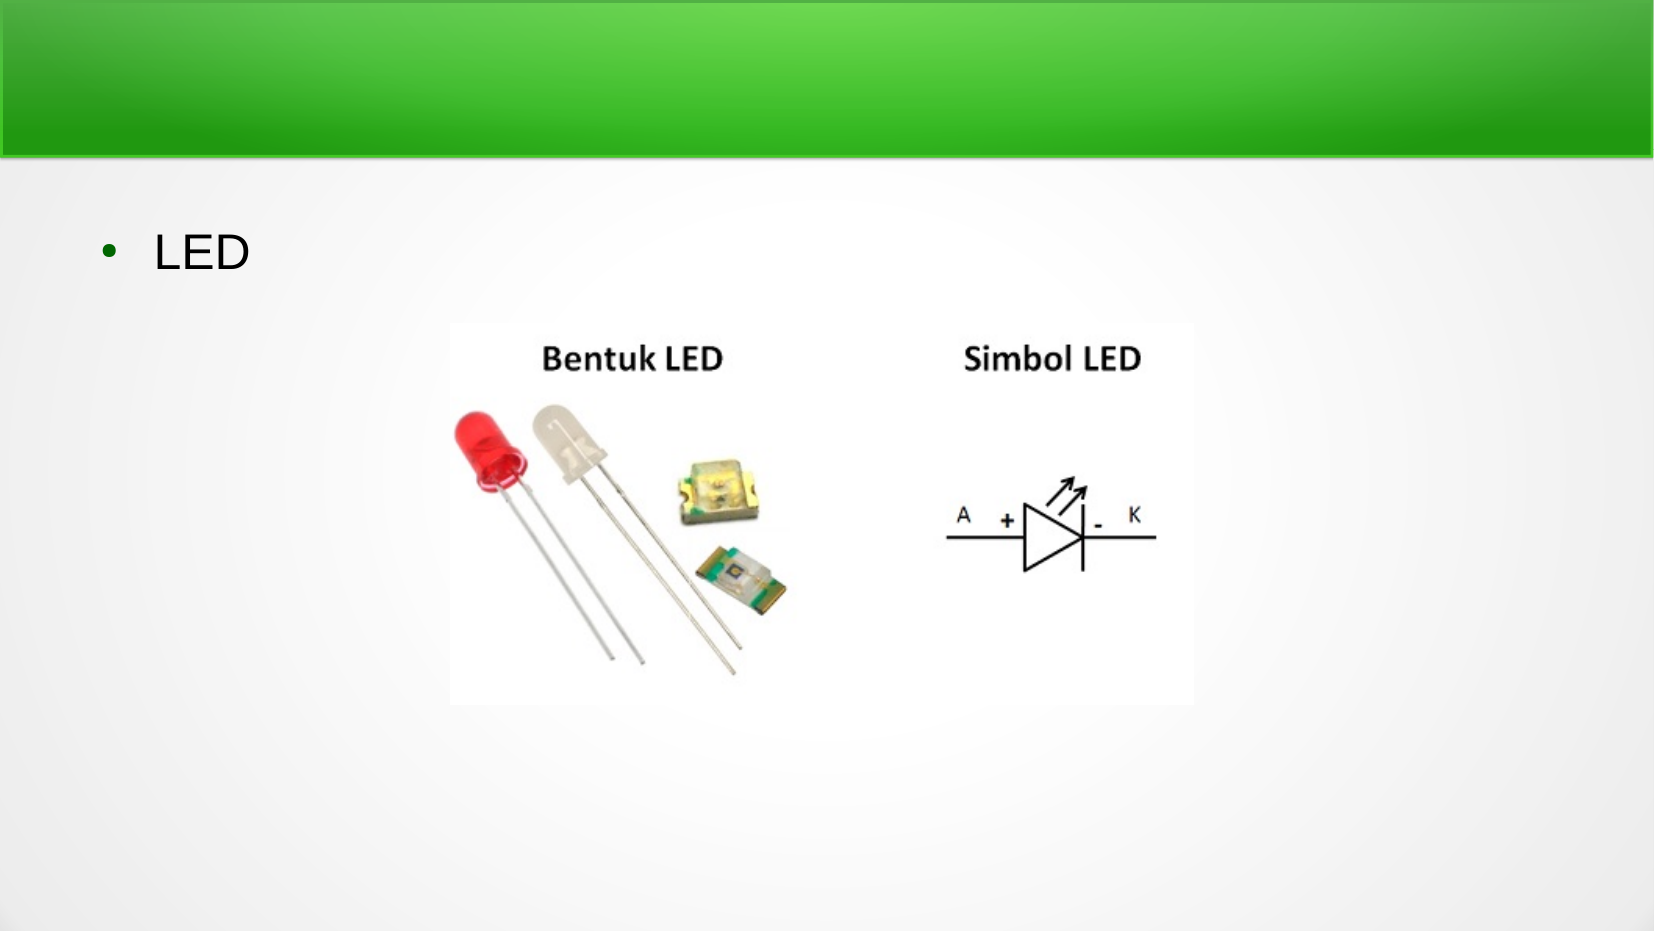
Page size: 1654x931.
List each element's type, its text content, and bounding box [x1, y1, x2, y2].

list LED [82, 224, 1571, 764]
picture [450, 323, 1194, 706]
